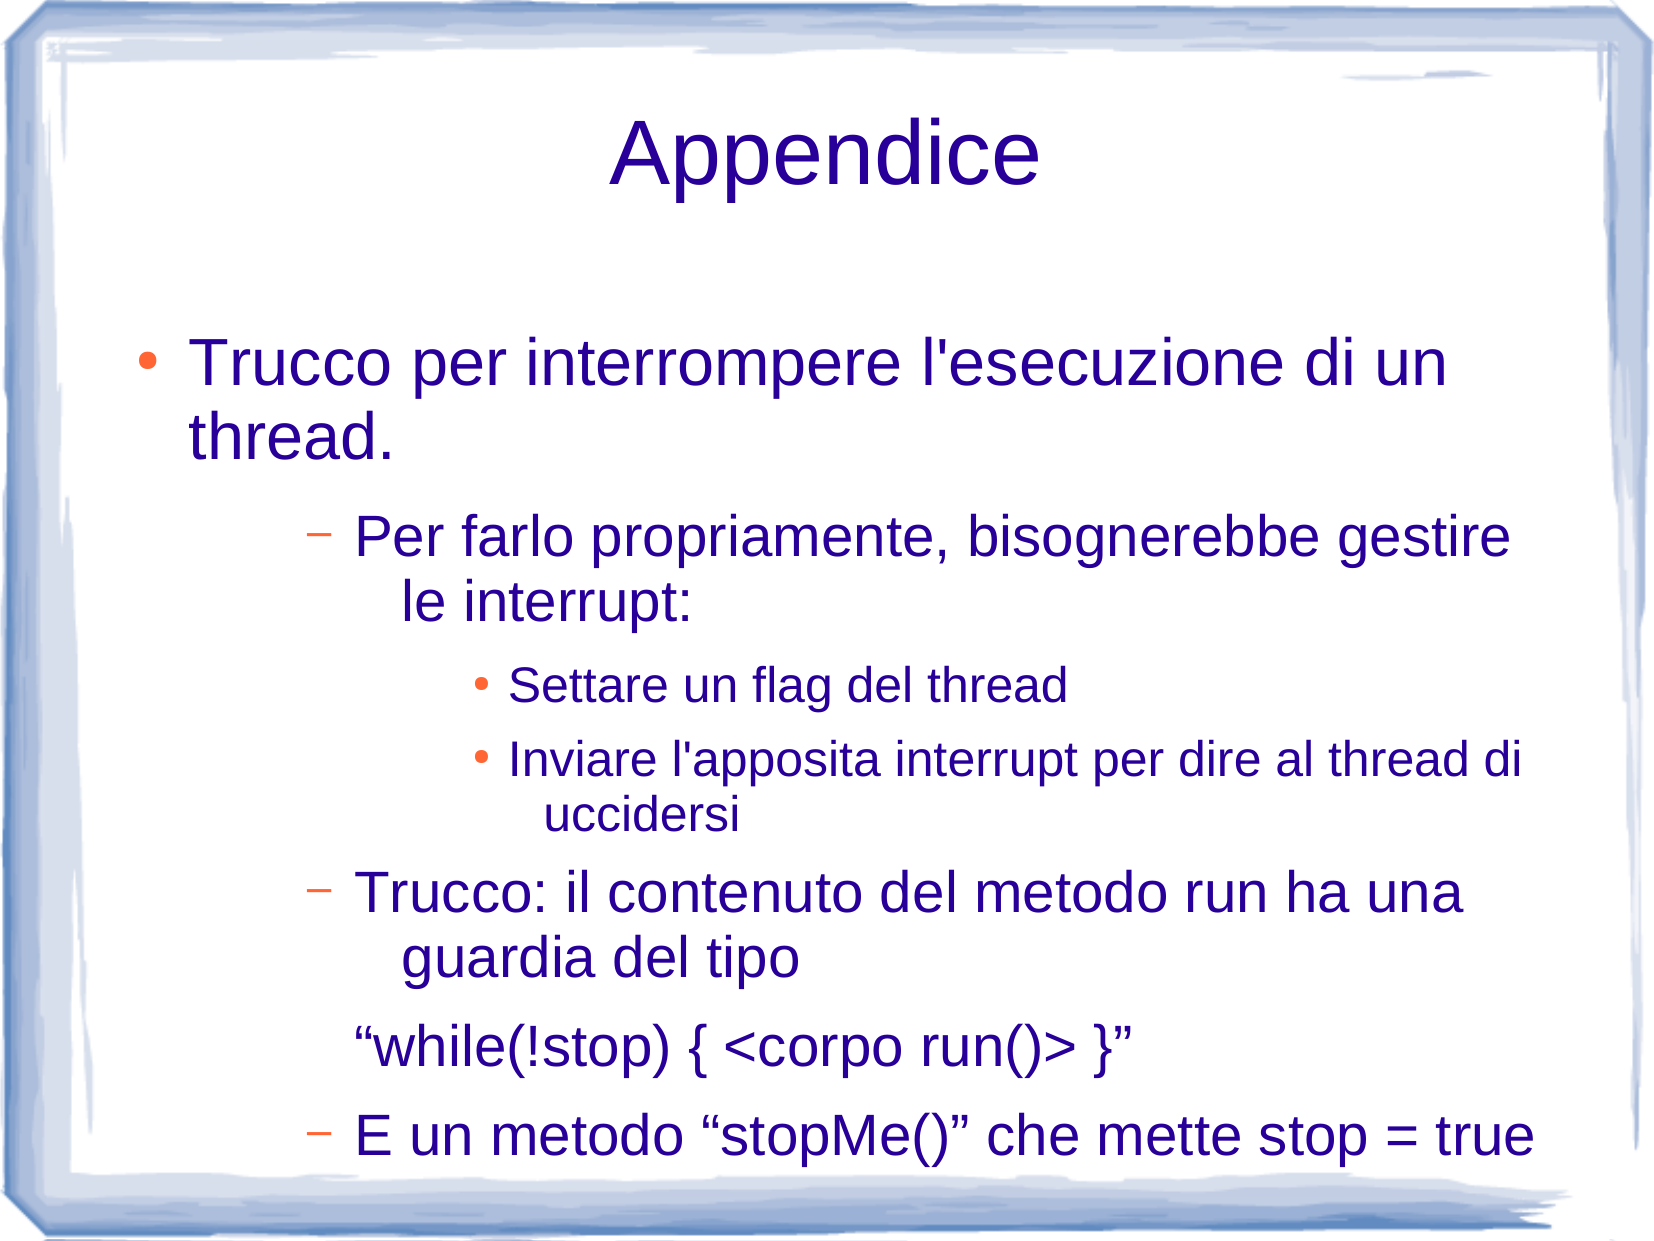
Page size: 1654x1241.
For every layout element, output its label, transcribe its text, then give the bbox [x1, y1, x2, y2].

picture [0, 0, 1654, 1241]
list Trucco per interrompere l'esecuzione di un thread. Per farlo propriamente, bisognerebbe gestire le interrupt: Settare un flag del thread Inviare l'apposita interrupt per dire al thread di uccidersi Trucco: il contenuto del metodo run ha una guardia del tipo “while(!stop) { <corpo run()> }” E un metodo “stopMe()” che mette stop = true [118, 324, 1571, 1168]
title Appendice [82, 49, 1571, 257]
